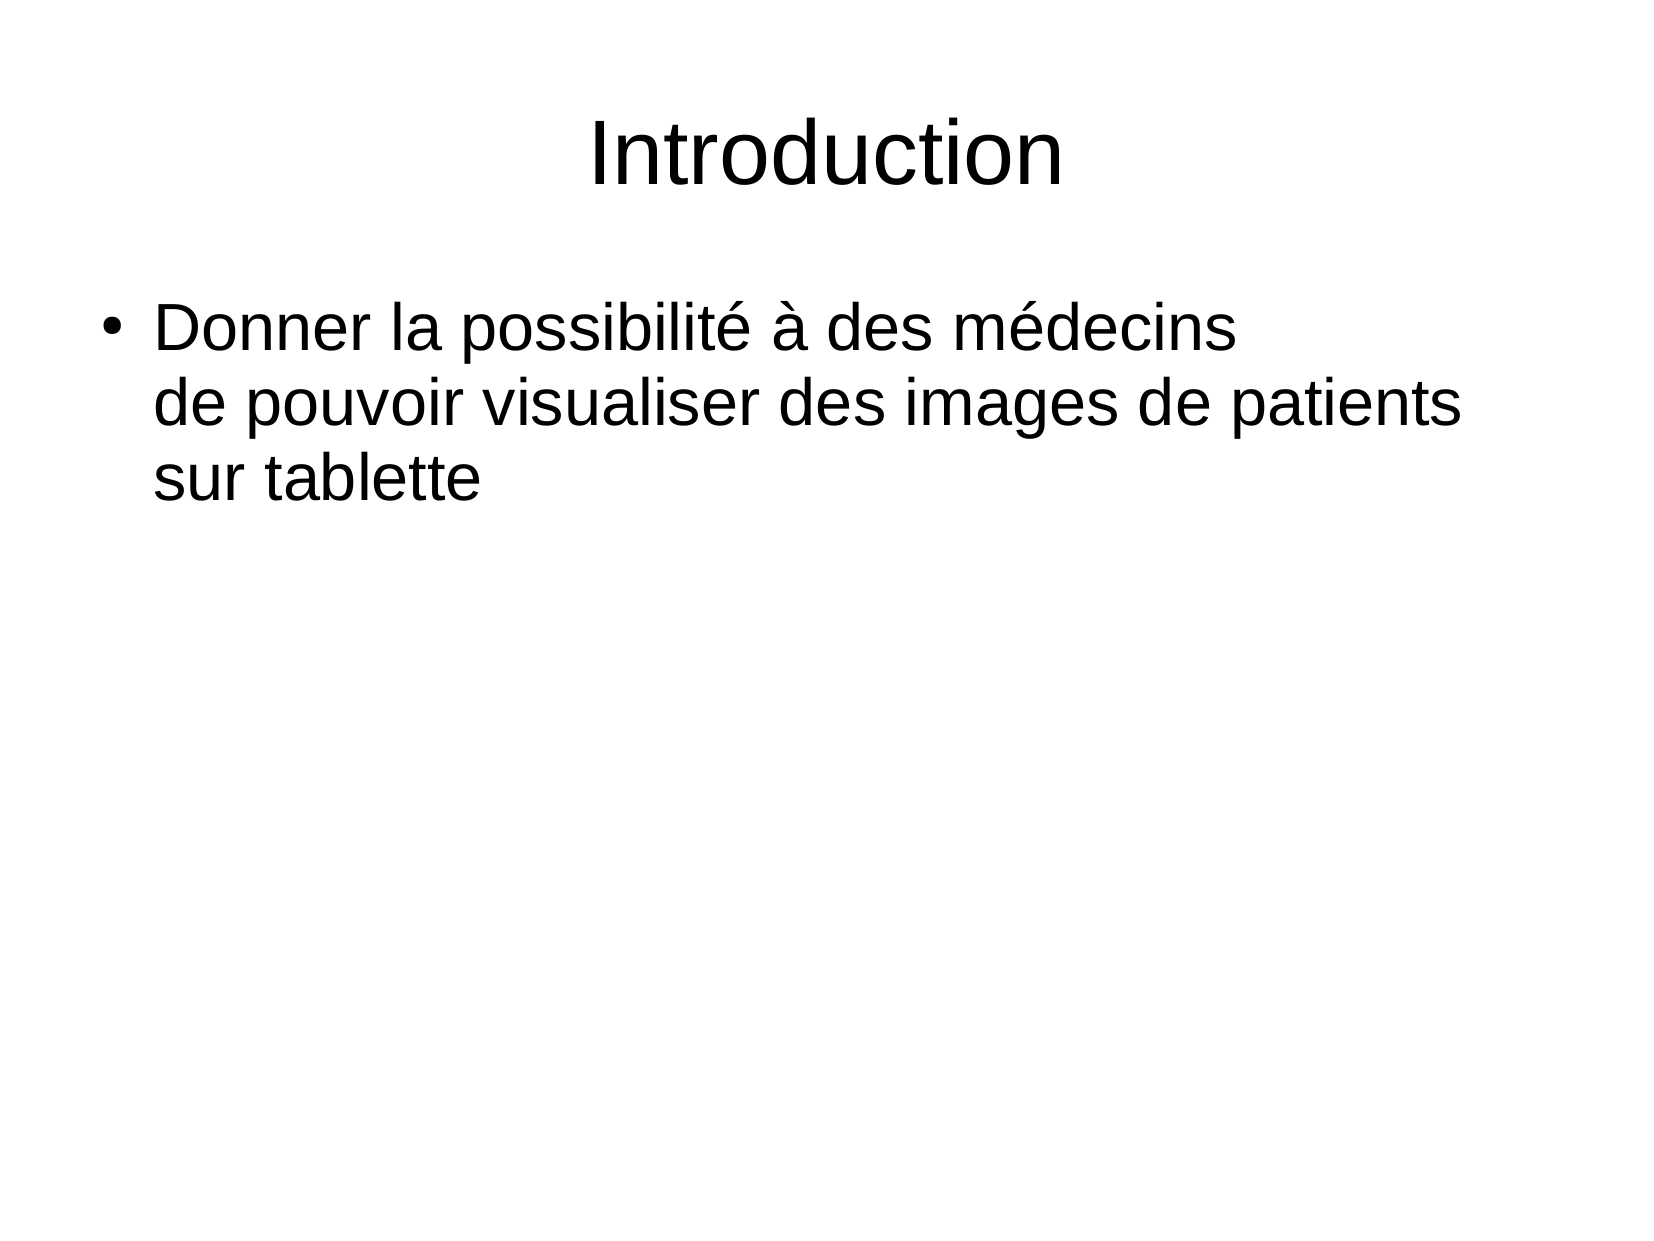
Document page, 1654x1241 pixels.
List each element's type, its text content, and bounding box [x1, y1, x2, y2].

title Introduction [82, 49, 1571, 257]
list Donner la possibilité à des médecins de pouvoir visualiser des images de patients sur tablette [82, 290, 1538, 1010]
